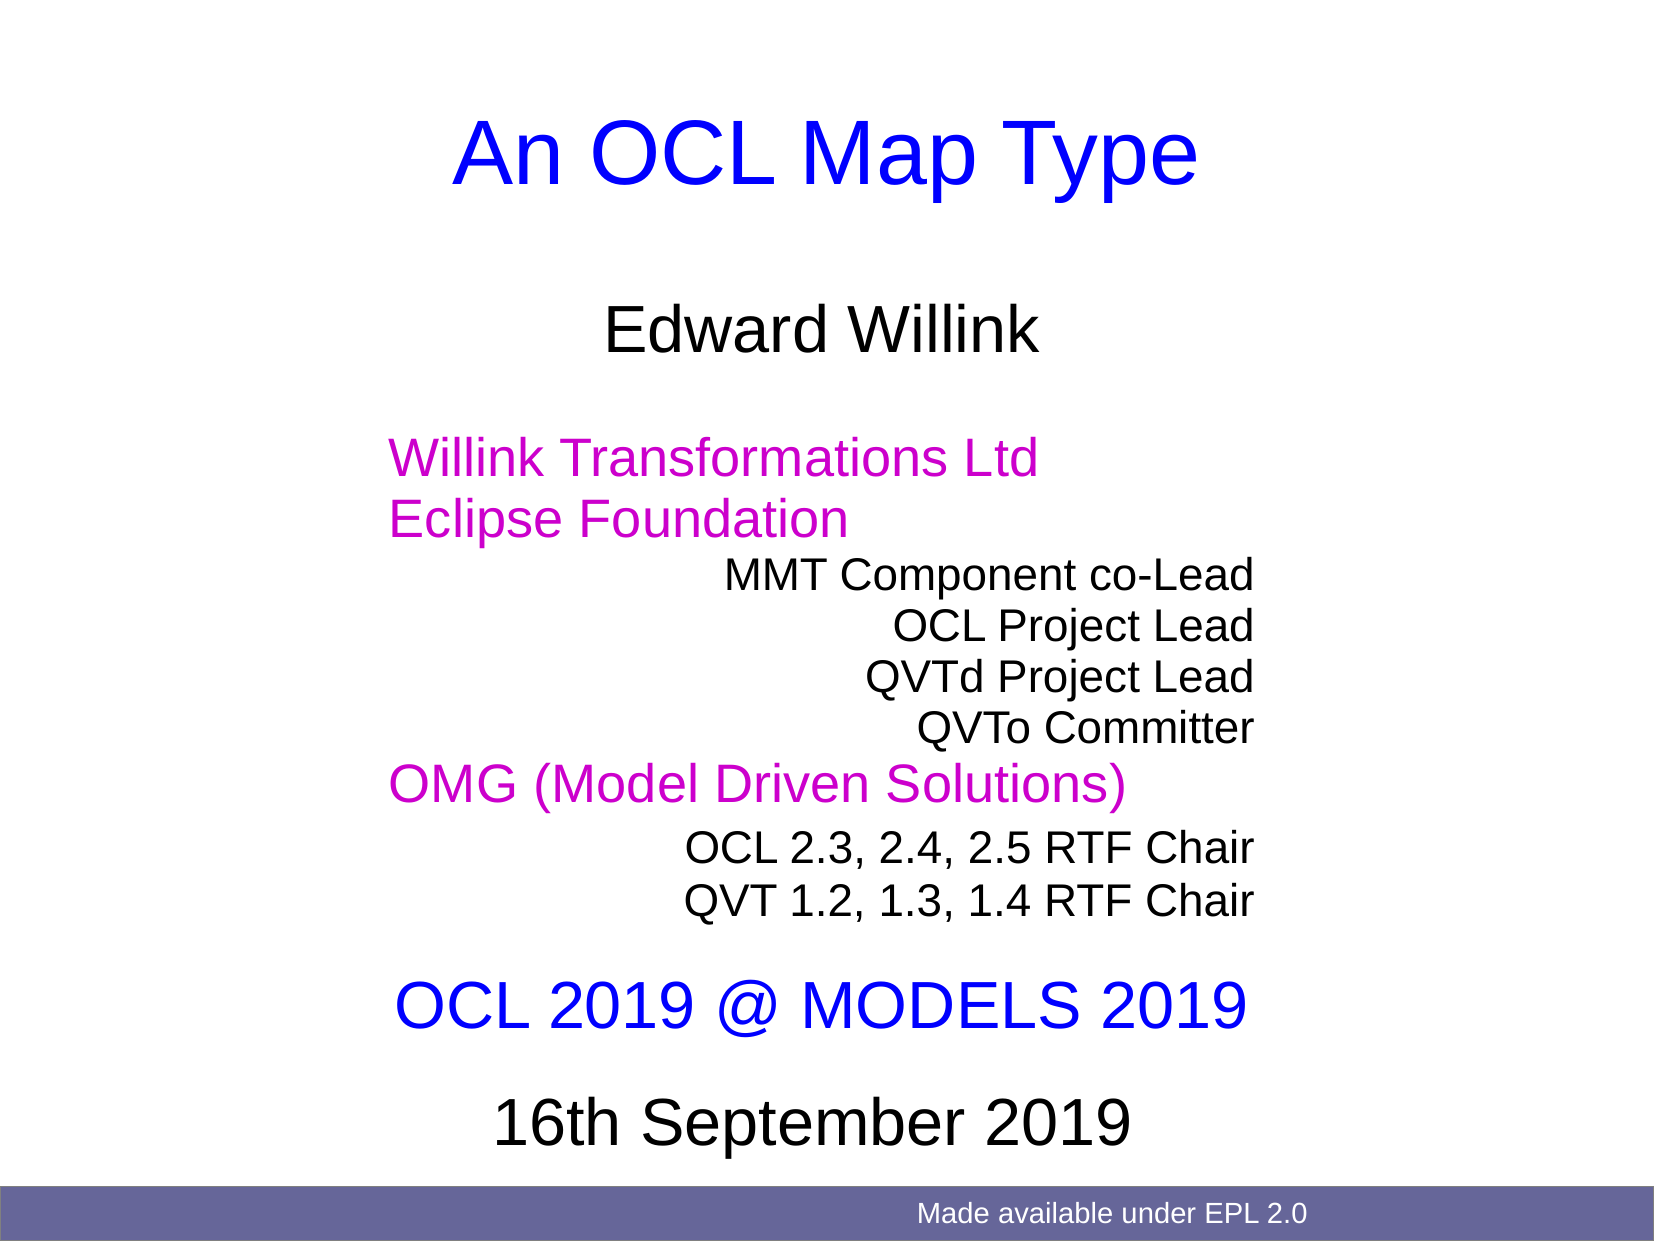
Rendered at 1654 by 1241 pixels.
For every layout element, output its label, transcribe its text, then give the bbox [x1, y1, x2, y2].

subtitle Edward Willink Willink Transformations Ltd Eclipse Foundation MMT Component co-Lead OCL Project Lead QVTd Project Lead QVTo Committer OMG (Model Driven Solutions) OCL 2.3, 2.4, 2.5 RTF Chair QVT 1.2, 1.3, 1.4 RTF Chair OCL 2019 @ MODELS 2019 16th September 2019 [388, 292, 1255, 1160]
title An OCL Map Type [82, 50, 1571, 256]
